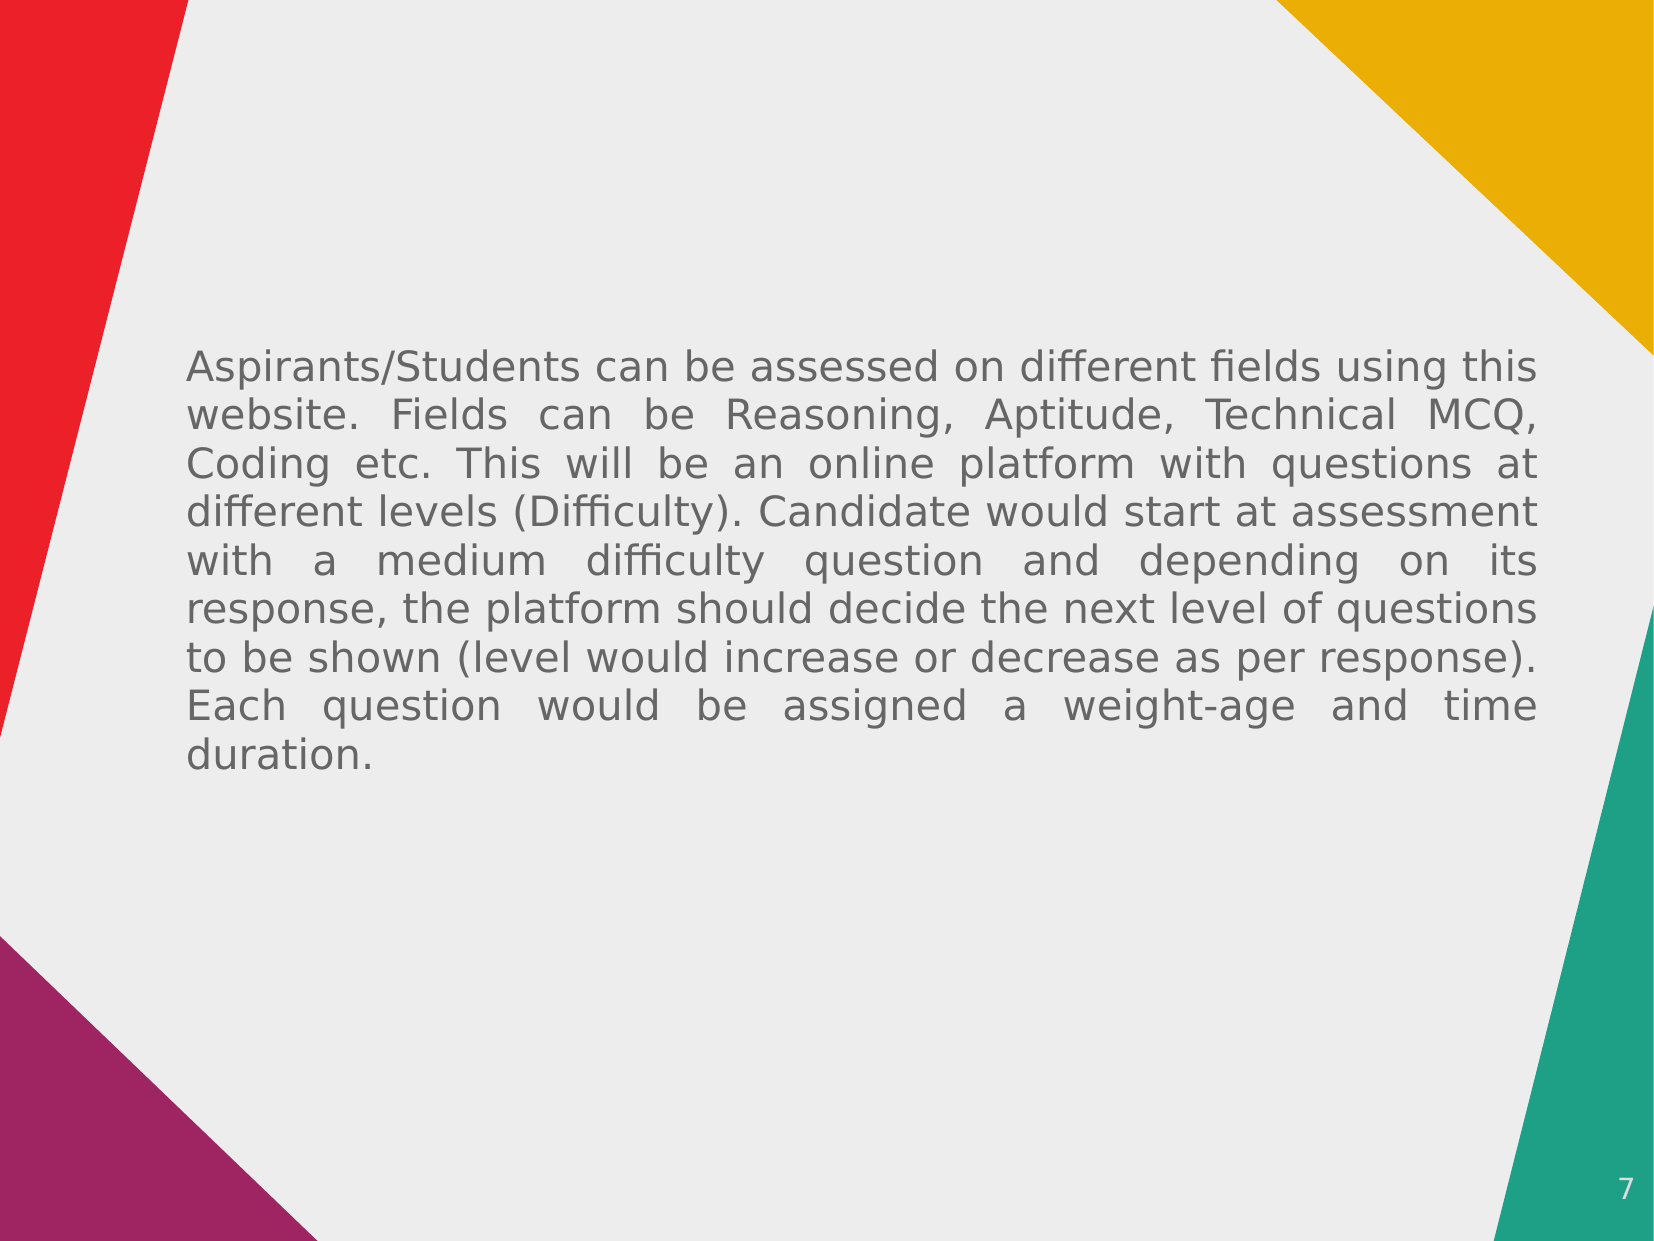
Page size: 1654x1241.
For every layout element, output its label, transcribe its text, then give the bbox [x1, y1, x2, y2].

list Aspirants/Students can be assessed on different fields using this website. Fields can be Reasoning, Aptitude, Technical MCQ, Coding etc. This will be an online platform with questions at different levels (Difficulty). Candidate would start at assessment with a medium difficulty question and depending on its response, the platform should decide the next level of questions to be shown (level would increase or decrease as per response). Each question would be assigned a weight-age and time duration. [114, 342, 1539, 827]
